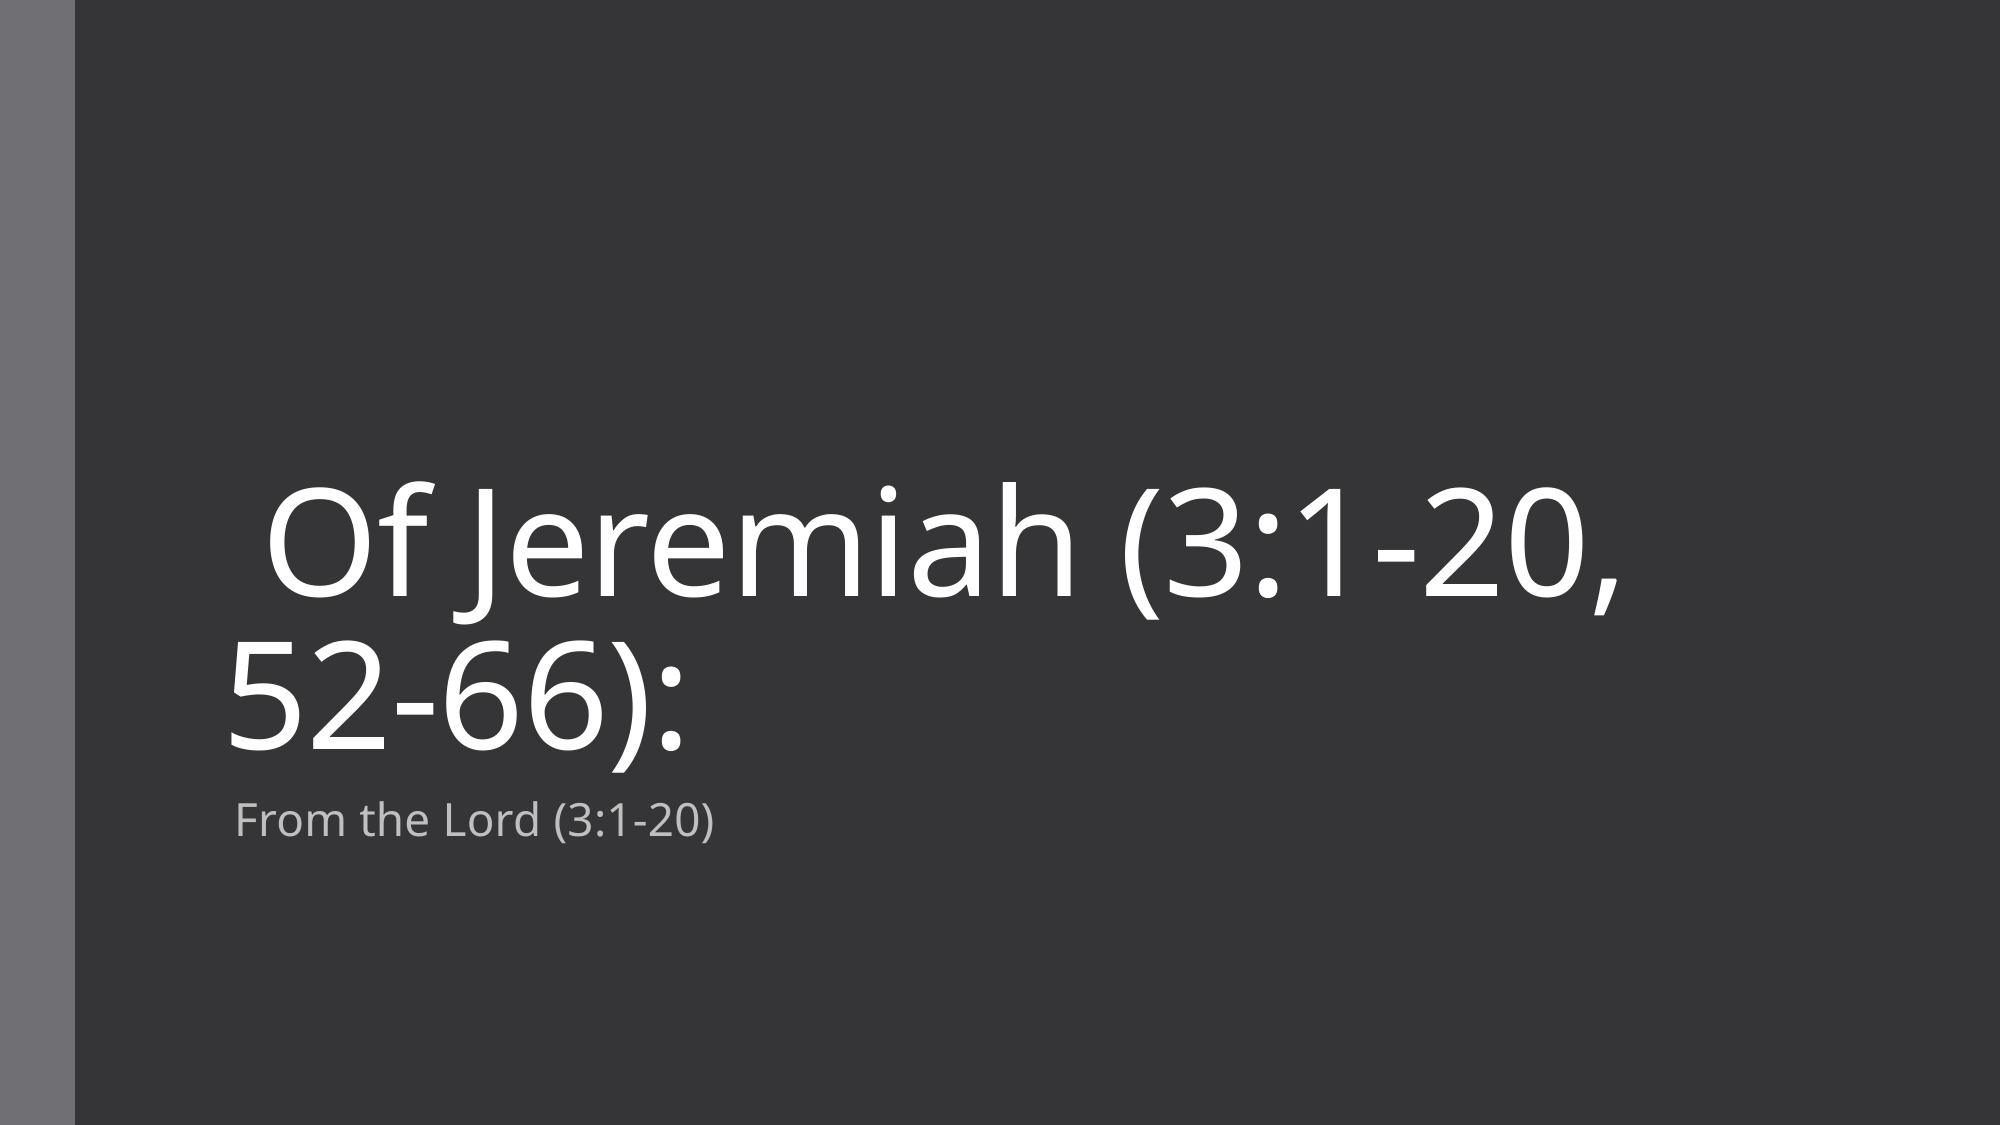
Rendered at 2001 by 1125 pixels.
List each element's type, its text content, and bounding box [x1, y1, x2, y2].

title Of Jeremiah (3:1-20, 52-66): [206, 124, 1752, 787]
subtitle From the Lord (3:1-20) [206, 787, 1752, 1066]
